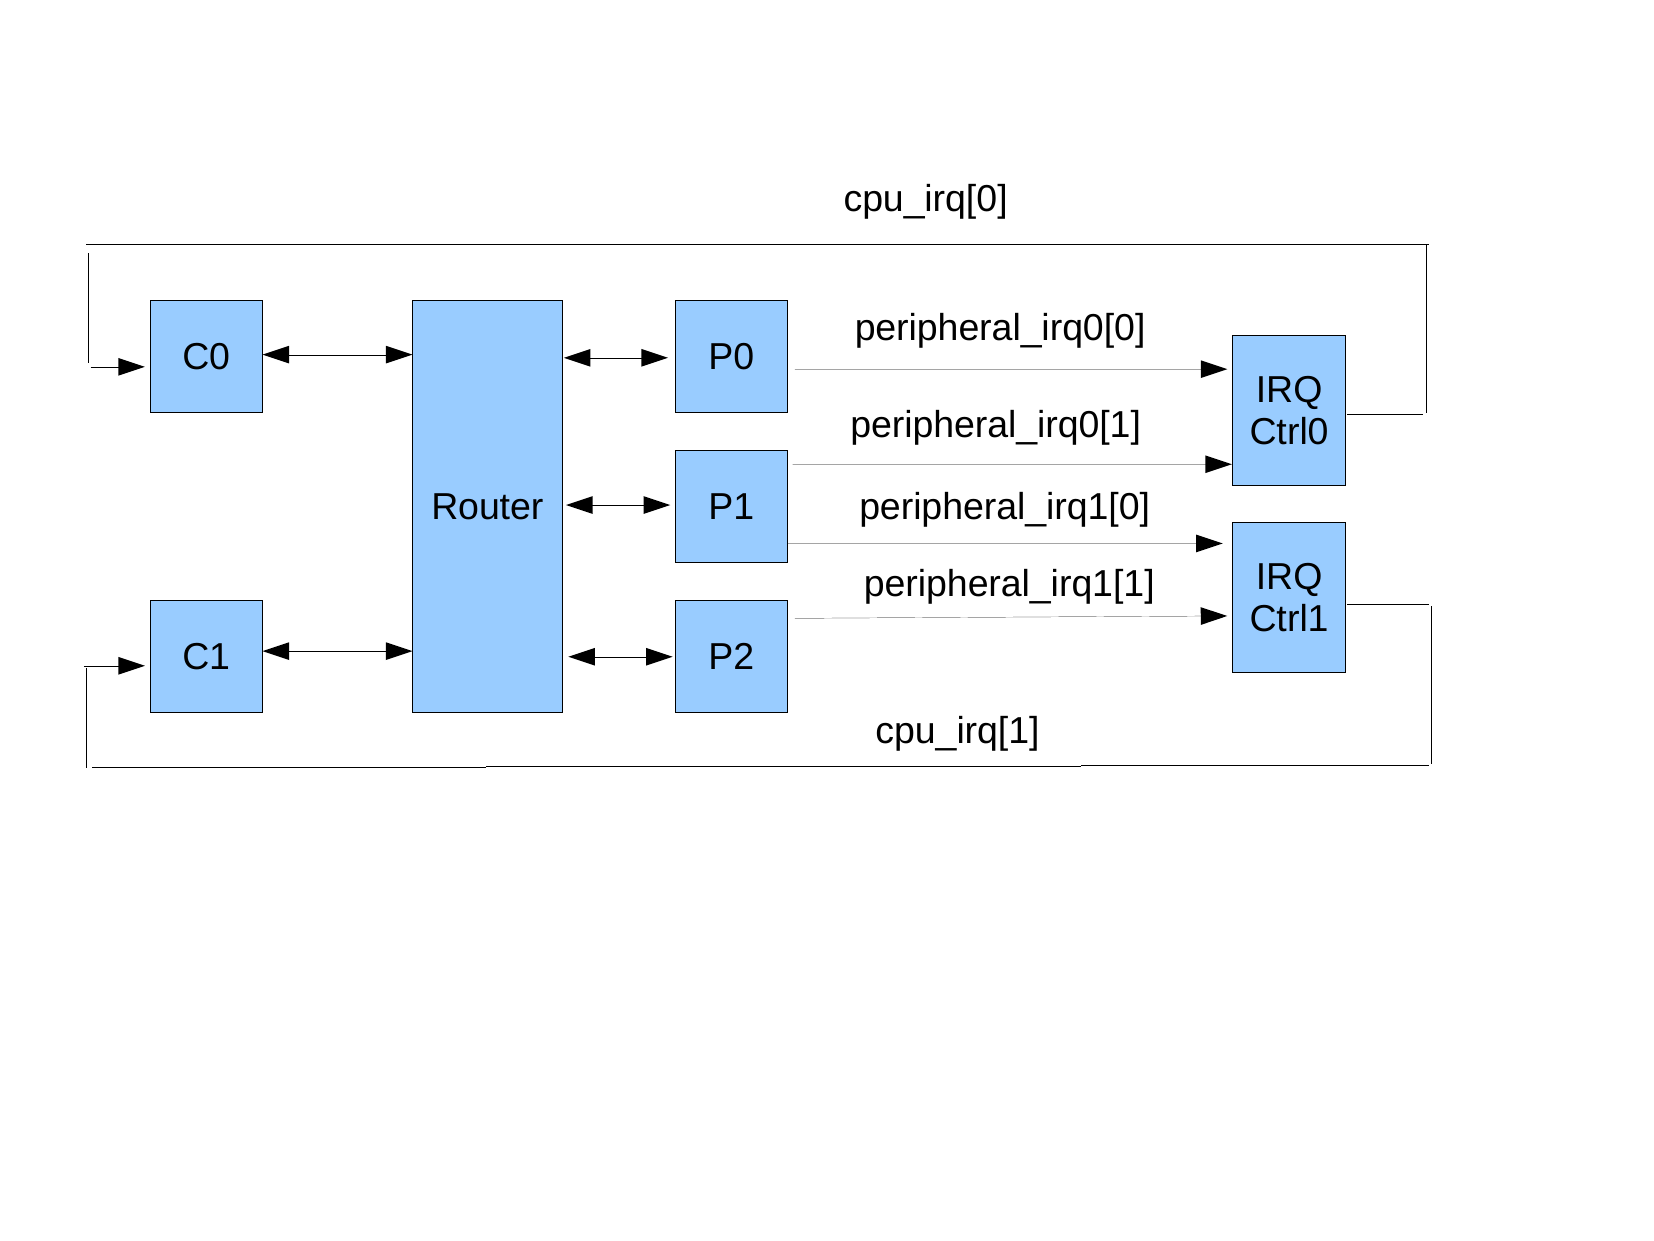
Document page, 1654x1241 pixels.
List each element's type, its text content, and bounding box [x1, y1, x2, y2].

text_box peripheral_irq0[0] [840, 298, 1162, 356]
text_box peripheral_irq1[1] [849, 554, 1170, 612]
text_box Router [412, 300, 563, 713]
text_box cpu_irq[1] [860, 702, 1055, 759]
text_box peripheral_irq0[1] [835, 396, 1157, 454]
text_box C0 [150, 300, 263, 413]
text_box P0 [675, 300, 788, 413]
text_box IRQ Ctrl0 [1232, 335, 1346, 486]
text_box cpu_irq[0] [828, 169, 1024, 227]
text_box C1 [150, 600, 263, 713]
text_box IRQ Ctrl1 [1232, 522, 1346, 673]
text_box P1 [675, 450, 788, 563]
text_box peripheral_irq1[0] [844, 477, 1166, 535]
text_box P2 [675, 600, 788, 713]
